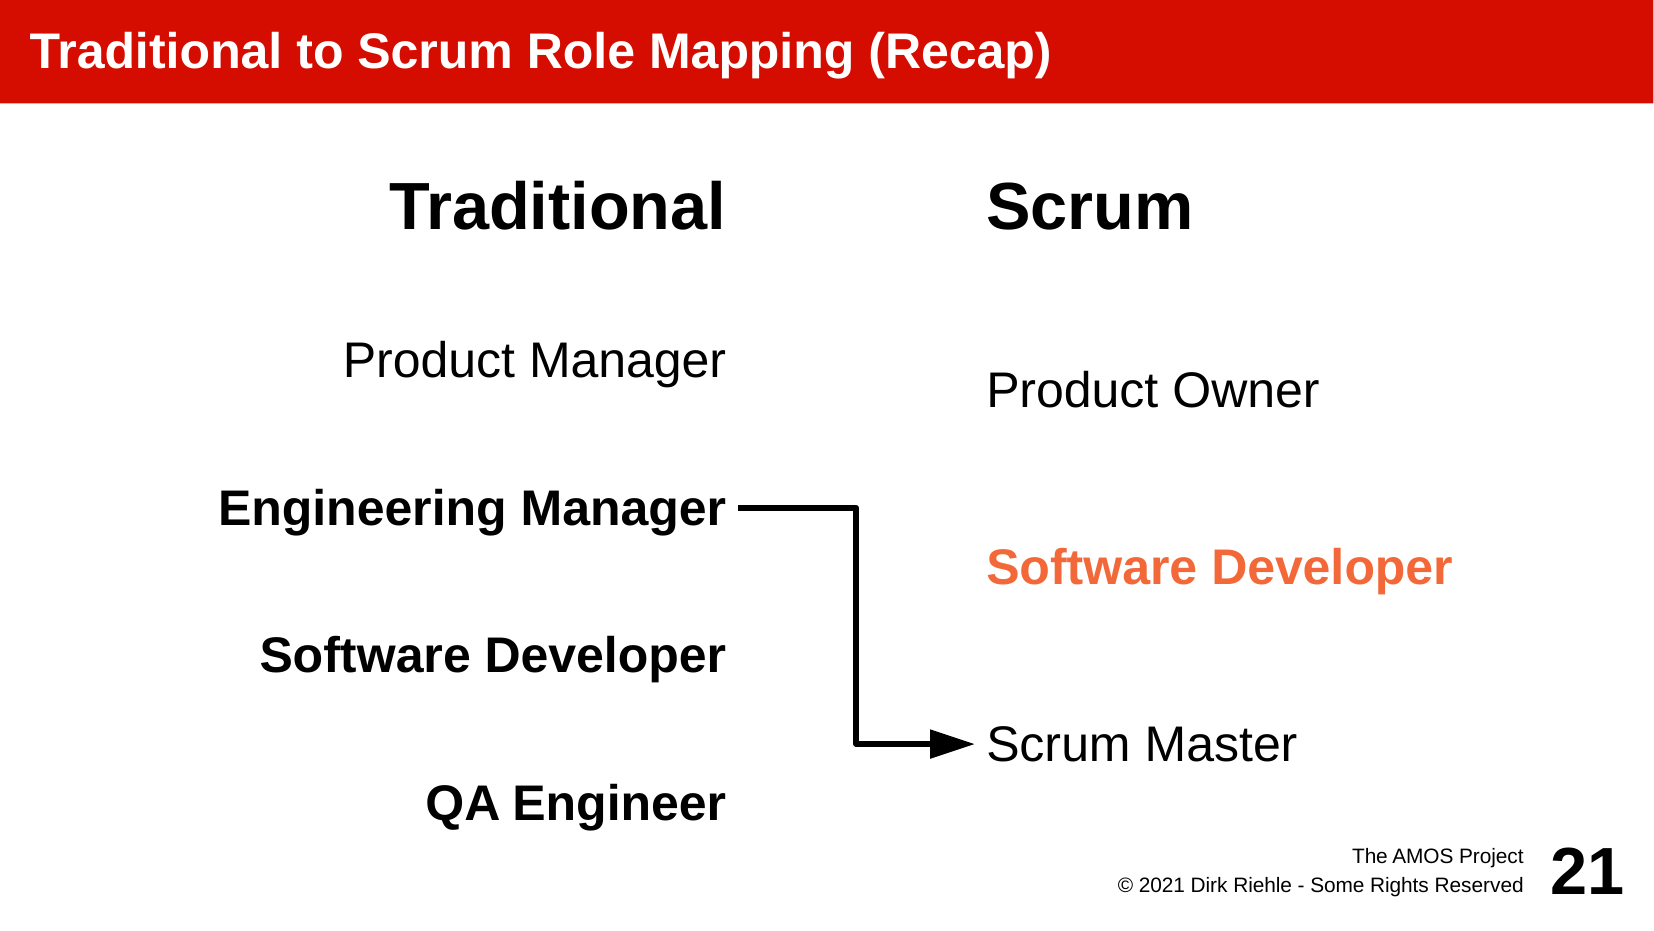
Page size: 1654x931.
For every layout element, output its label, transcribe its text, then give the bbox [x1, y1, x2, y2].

text_box Scrum [974, 118, 1565, 271]
text_box Engineering Manager [0, 419, 739, 597]
text_box Traditional [147, 118, 739, 271]
text_box Software Developer [974, 448, 1625, 686]
text_box Product Manager [147, 271, 739, 449]
title Traditional to Scrum Role Mapping (Recap) [0, 0, 1654, 104]
text_box Product Owner [974, 271, 1654, 508]
text_box Software Developer [59, 597, 739, 745]
text_box Scrum Master [974, 686, 1565, 863]
text_box QA Engineer [147, 745, 739, 892]
